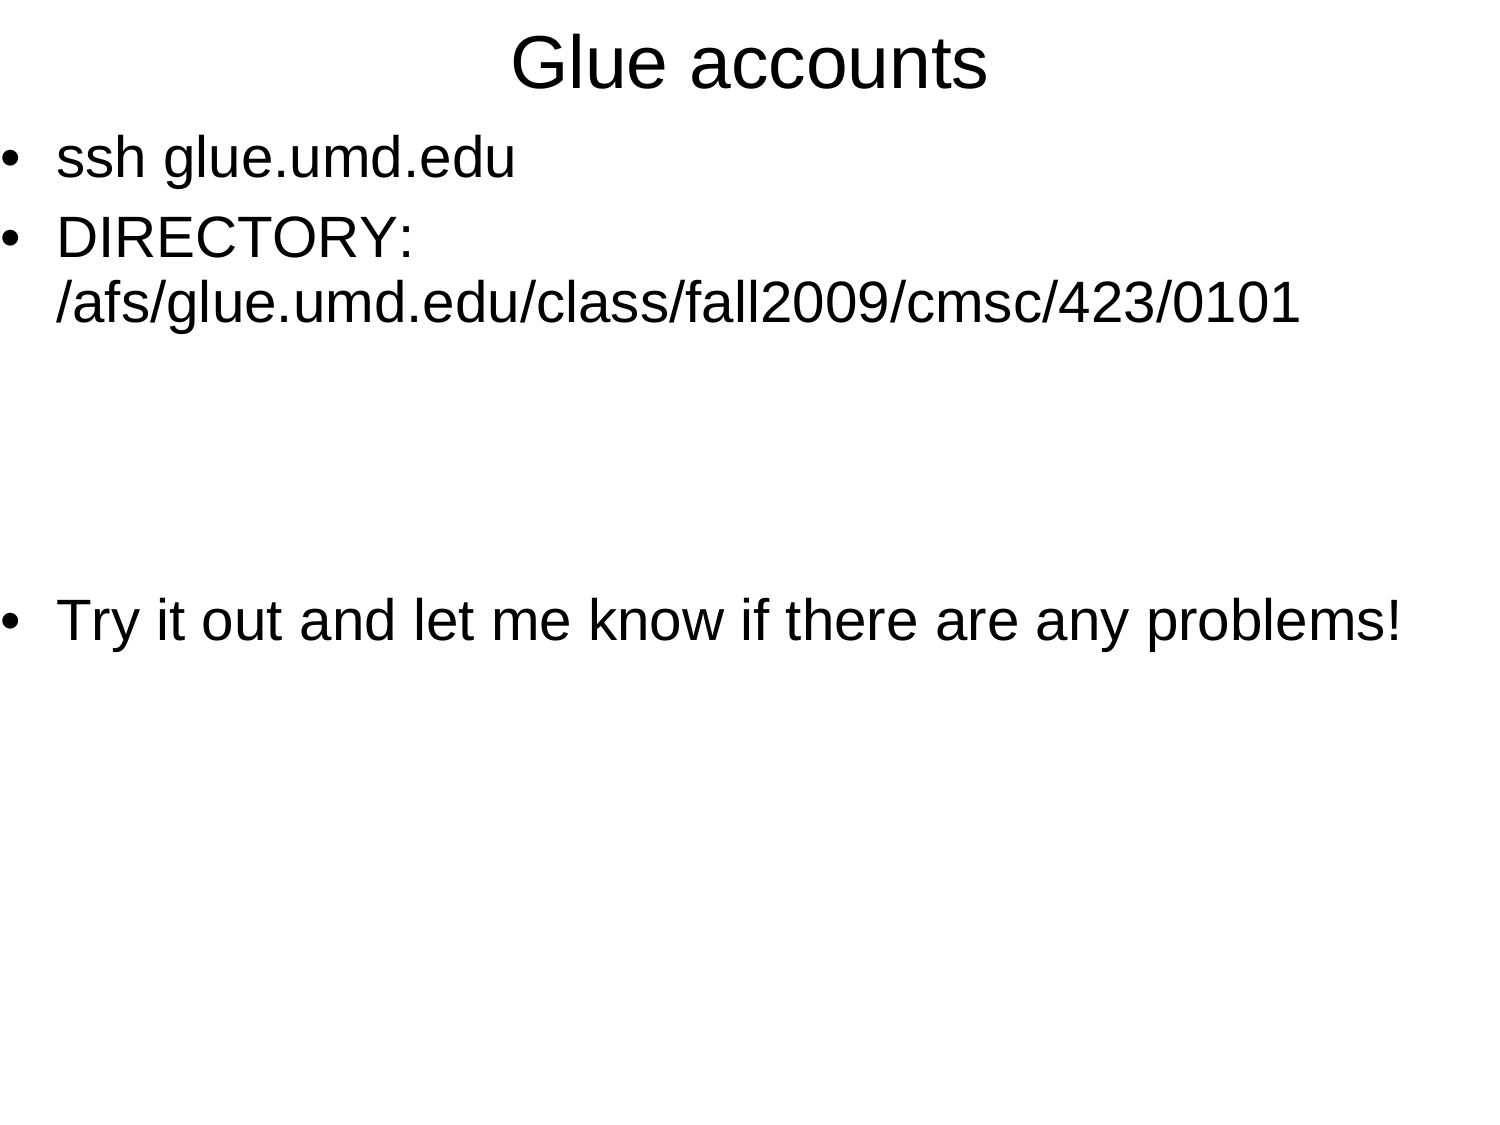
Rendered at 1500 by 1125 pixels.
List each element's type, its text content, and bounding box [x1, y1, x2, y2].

title Glue accounts [0, 17, 1500, 108]
list ssh glue.umd.edu DIRECTORY: /afs/glue.umd.edu/class/fall2009/cmsc/423/0101 Try it out and let me know if there are any problems! [0, 124, 1500, 1111]
